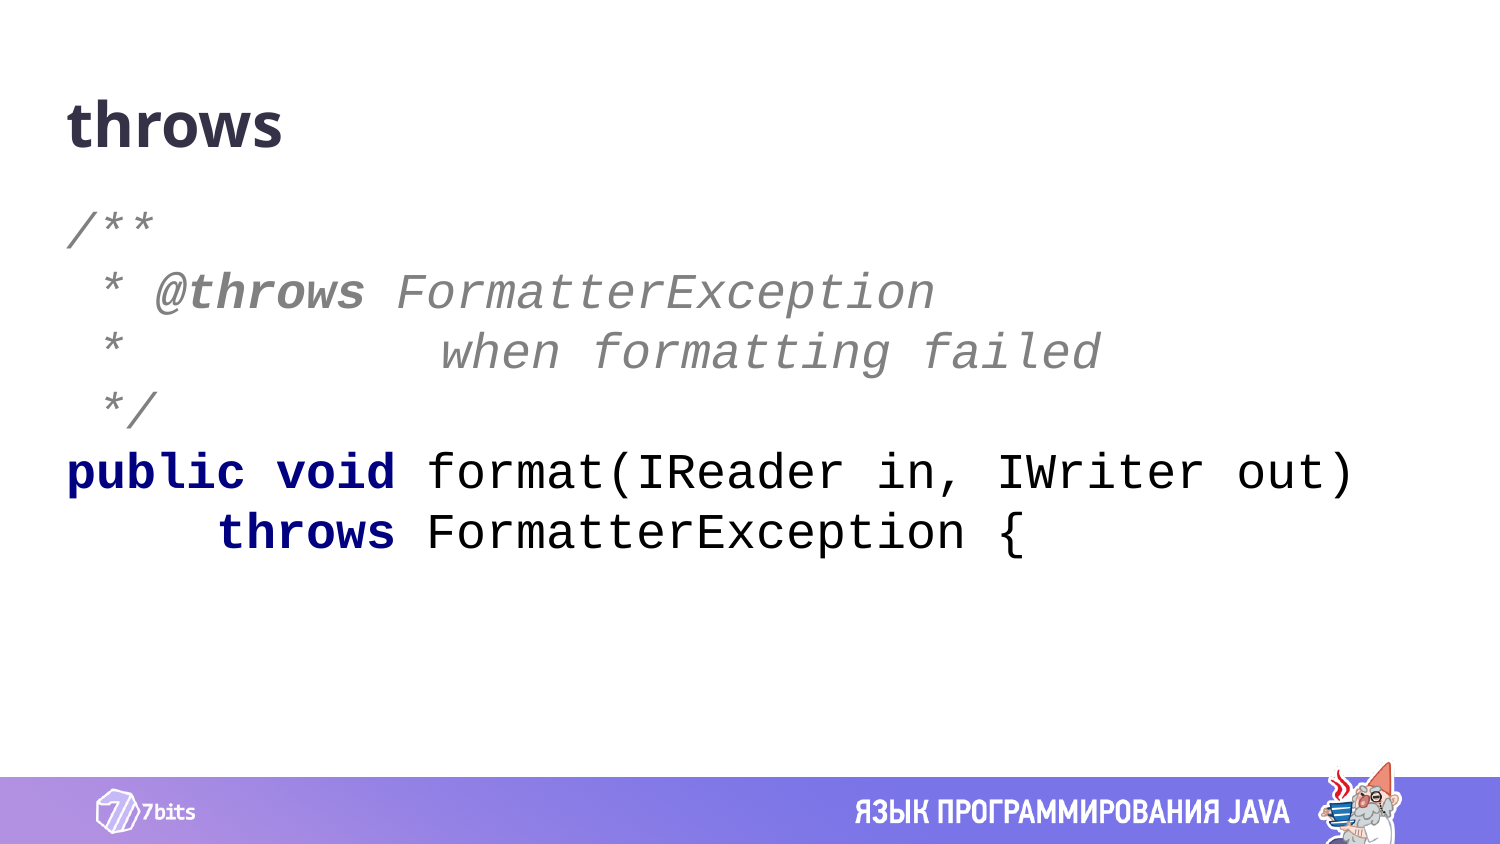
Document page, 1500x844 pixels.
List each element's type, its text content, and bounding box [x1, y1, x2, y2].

picture [0, 717, 1500, 844]
title throws [51, 69, 1449, 164]
list /** * @throws FormatterException * when formatting failed */ public void format(IReader in, IWriter out) throws FormatterException { [51, 184, 1449, 745]
